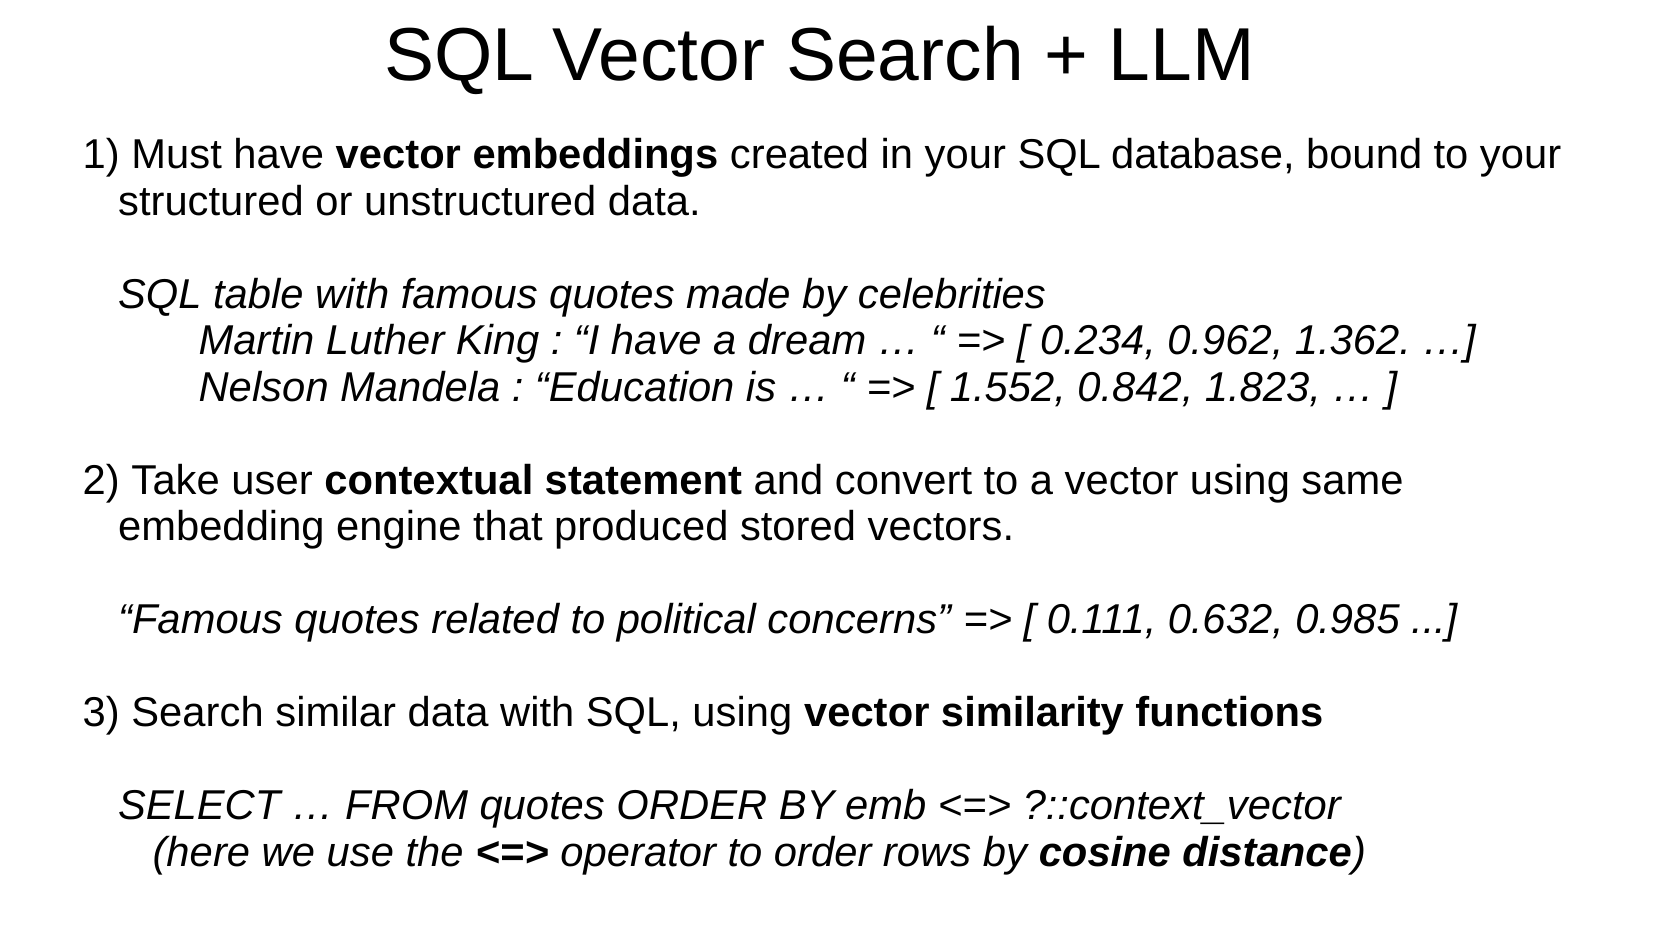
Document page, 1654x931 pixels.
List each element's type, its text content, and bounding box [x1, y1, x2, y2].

title SQL Vector Search + LLM [76, 0, 1565, 132]
subtitle Must have vector embeddings created in your SQL database, bound to your structured or unstructured data. SQL table with famous quotes made by celebrities Martin Luther King : “I have a dream … “ => [ 0.234, 0.962, 1.362. …] Nelson Mandela : “Education is … “ => [ 1.552, 0.842, 1.823, … ] Take user contextual statement and convert to a vector using same embedding engine that produced stored vectors. “Famous quotes related to political concerns” => [ 0.111, 0.632, 0.985 ...] Search similar data with SQL, using vector similarity functions SELECT … FROM quotes ORDER BY emb <=> ?::context_vector (here we use the <=> operator to order rows by cosine distance) [82, 66, 1571, 922]
